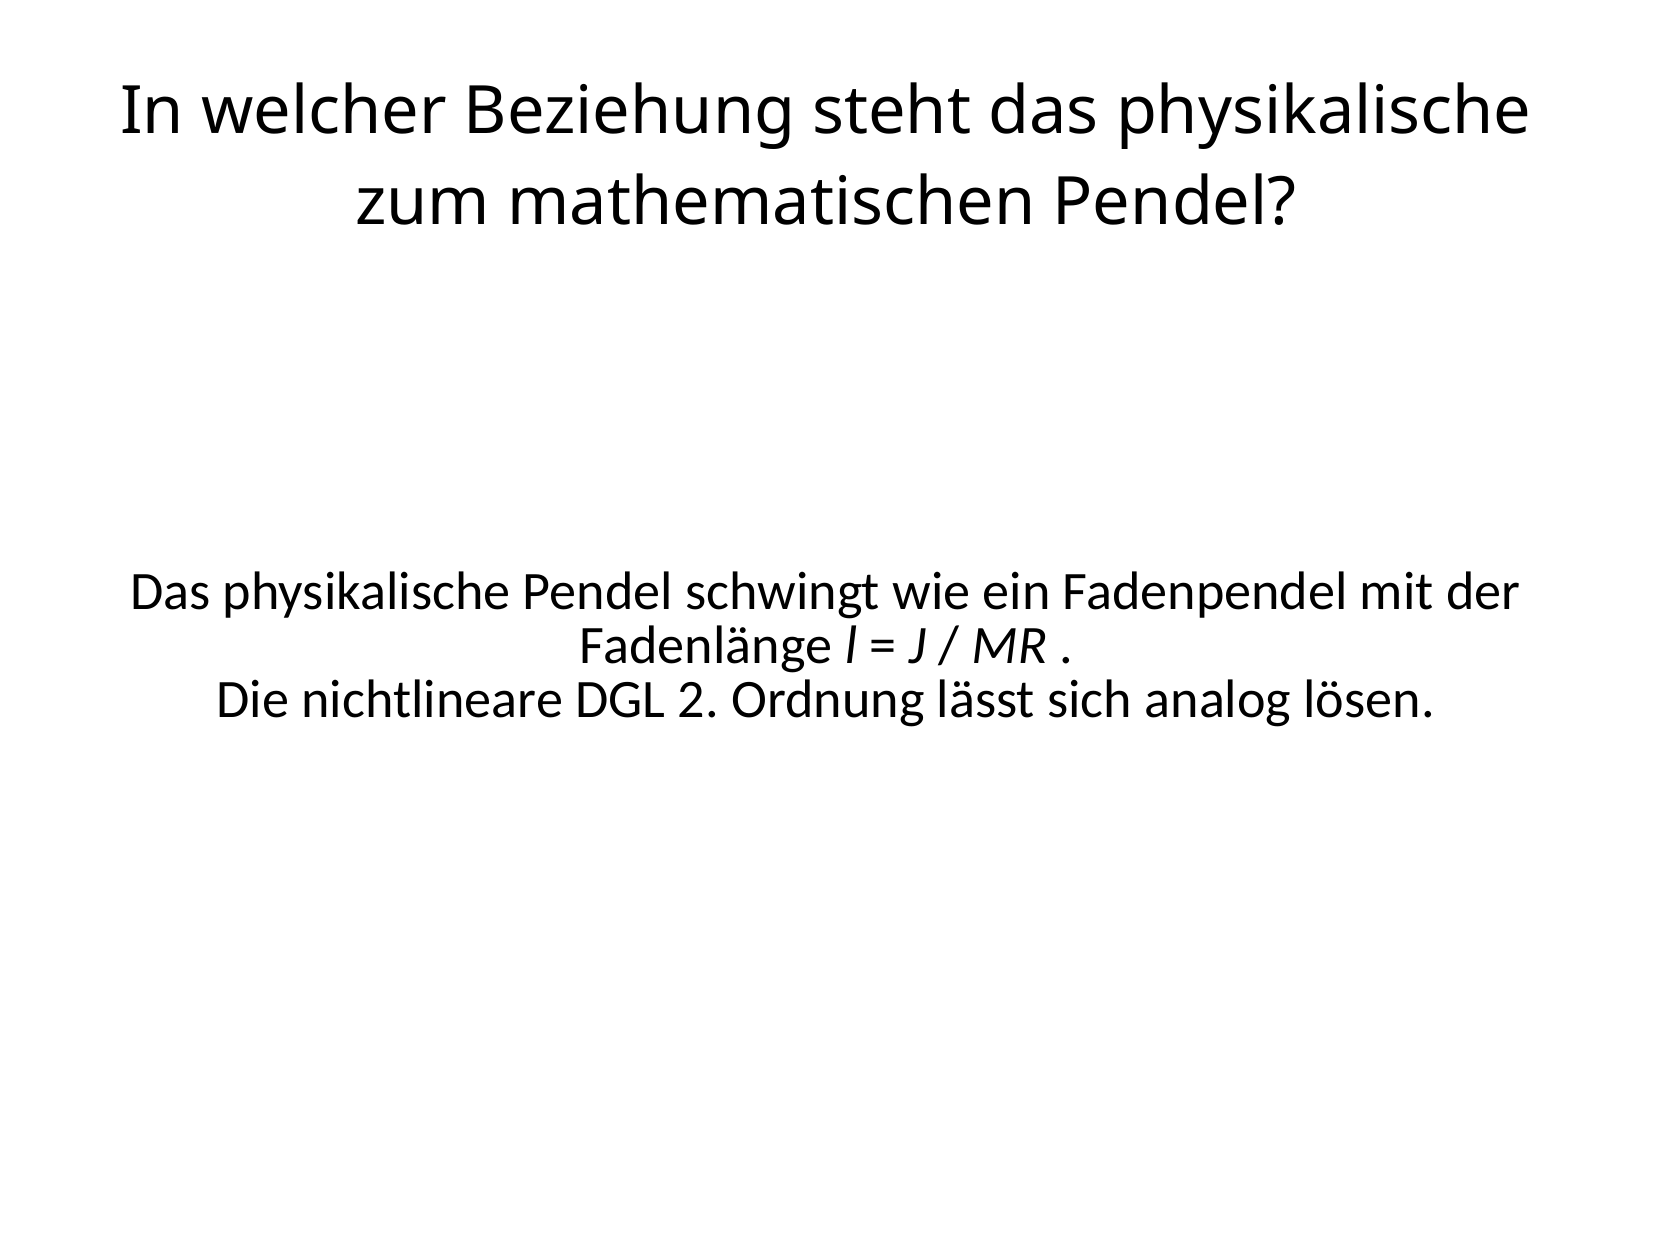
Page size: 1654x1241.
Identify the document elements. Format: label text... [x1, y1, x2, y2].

subtitle Das physikalische Pendel schwingt wie ein Fadenpendel mit der Fadenlänge l = J / MR . Die nichtlineare DGL 2. Ordnung lässt sich analog lösen. [82, 290, 1571, 1010]
title In welcher Beziehung steht das physikalische zum mathematischen Pendel? [82, 49, 1571, 257]
